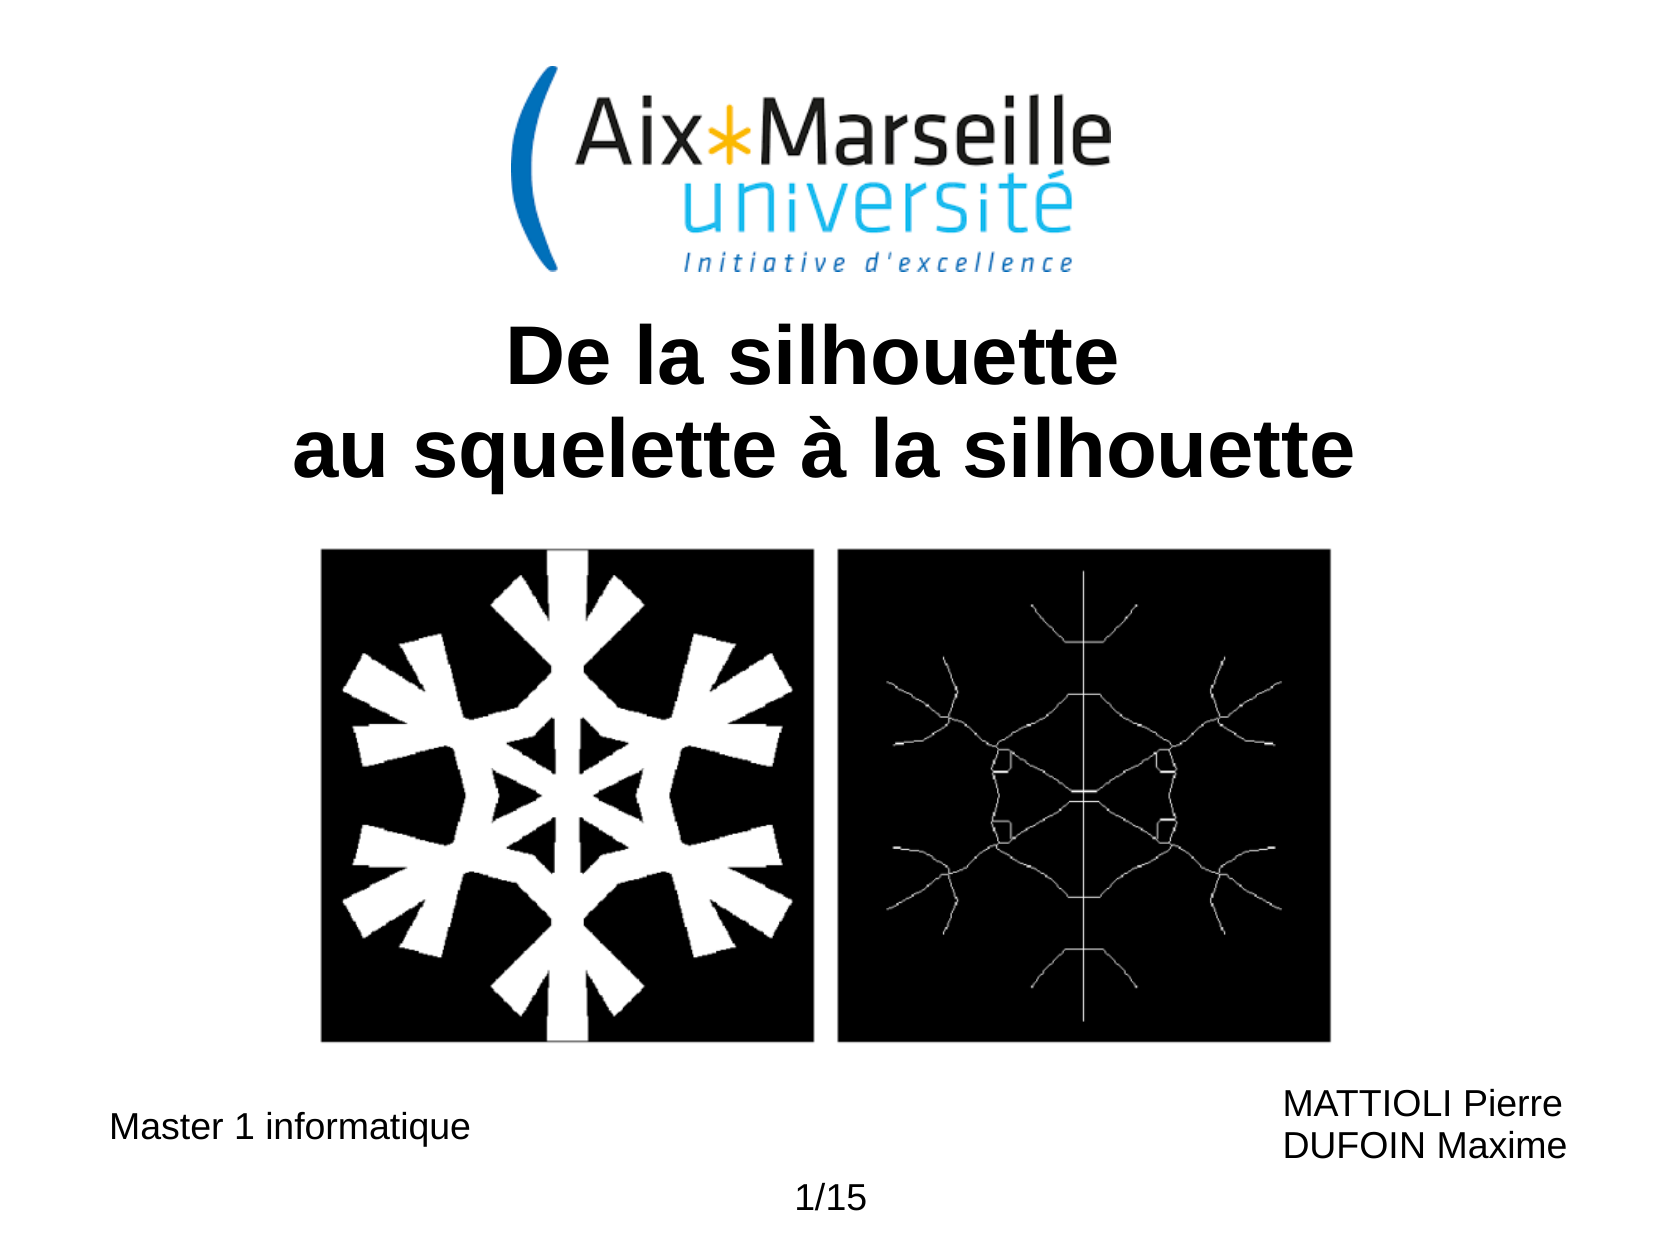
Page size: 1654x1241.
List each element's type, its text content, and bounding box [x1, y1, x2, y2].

text_box MATTIOLI Pierre DUFOIN Maxime [1267, 1074, 1583, 1174]
text_box Master 1 informatique [94, 1098, 487, 1156]
subtitle De la silhouette au squelette à la silhouette [80, 258, 1569, 548]
picture [511, 66, 1111, 272]
text_box 1/15 [779, 1169, 882, 1227]
picture [318, 545, 1335, 1052]
